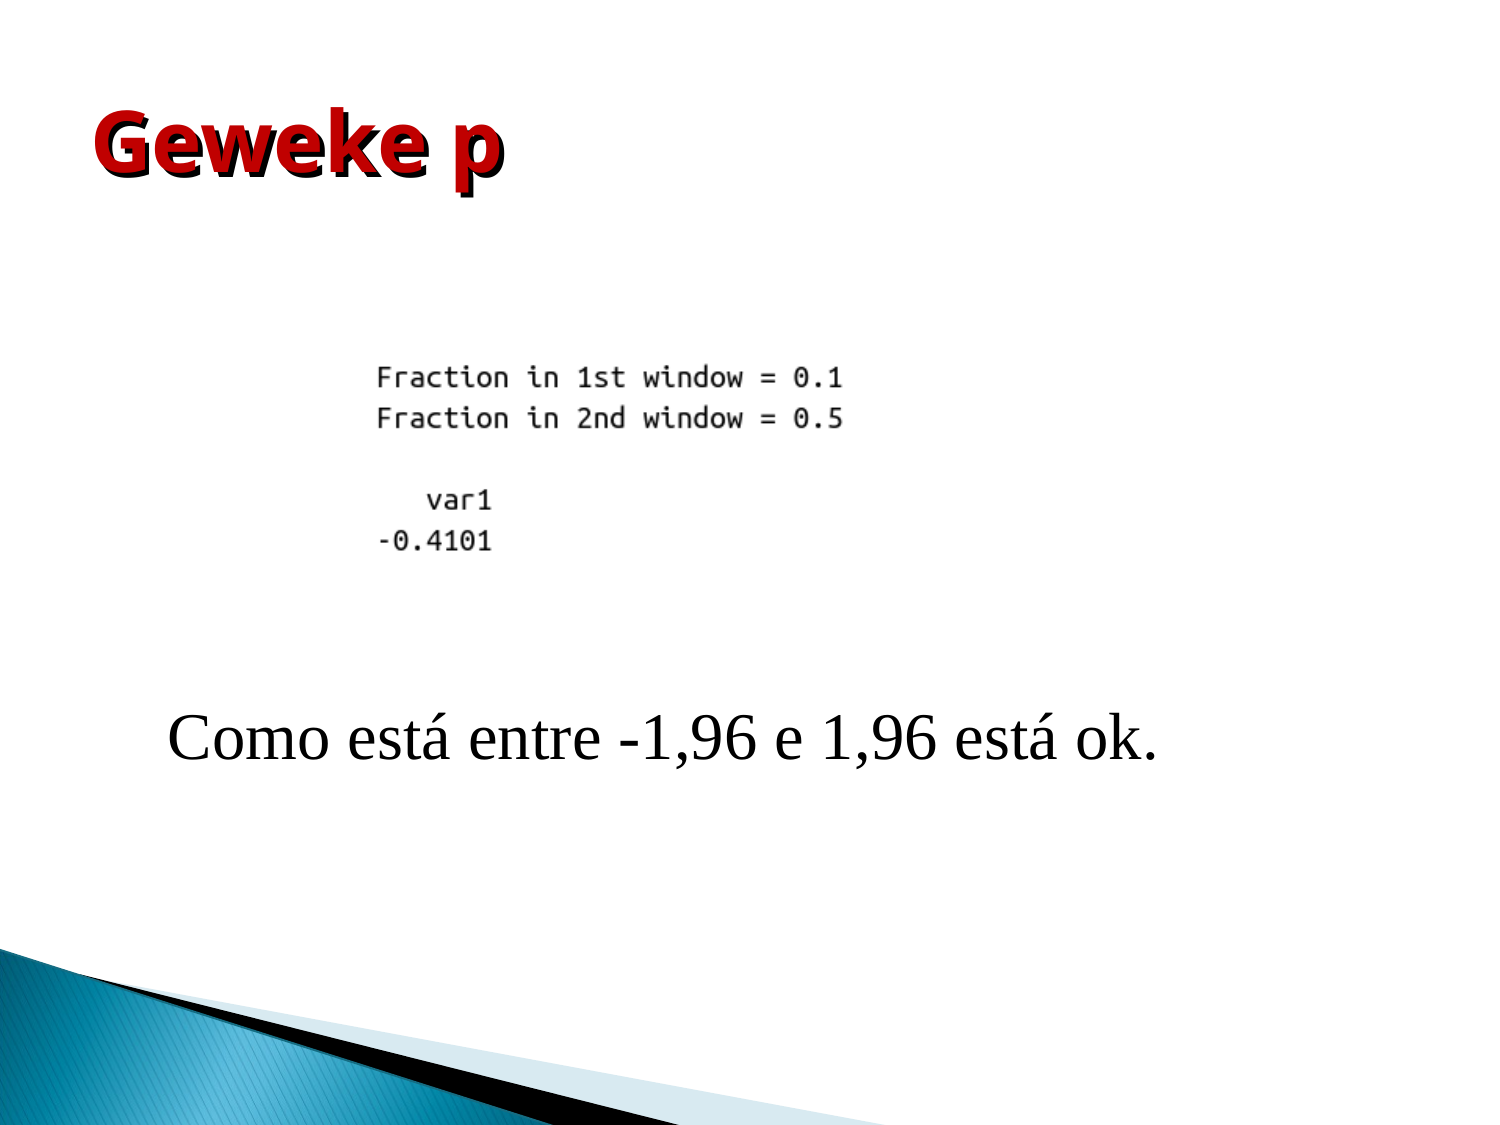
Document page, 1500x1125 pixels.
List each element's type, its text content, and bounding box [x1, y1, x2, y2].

list Como está entre -1,96 e 1,96 está ok. [75, 243, 1426, 986]
picture [373, 331, 863, 579]
picture [69, 992, 411, 1125]
title Geweke p [75, 45, 1426, 233]
